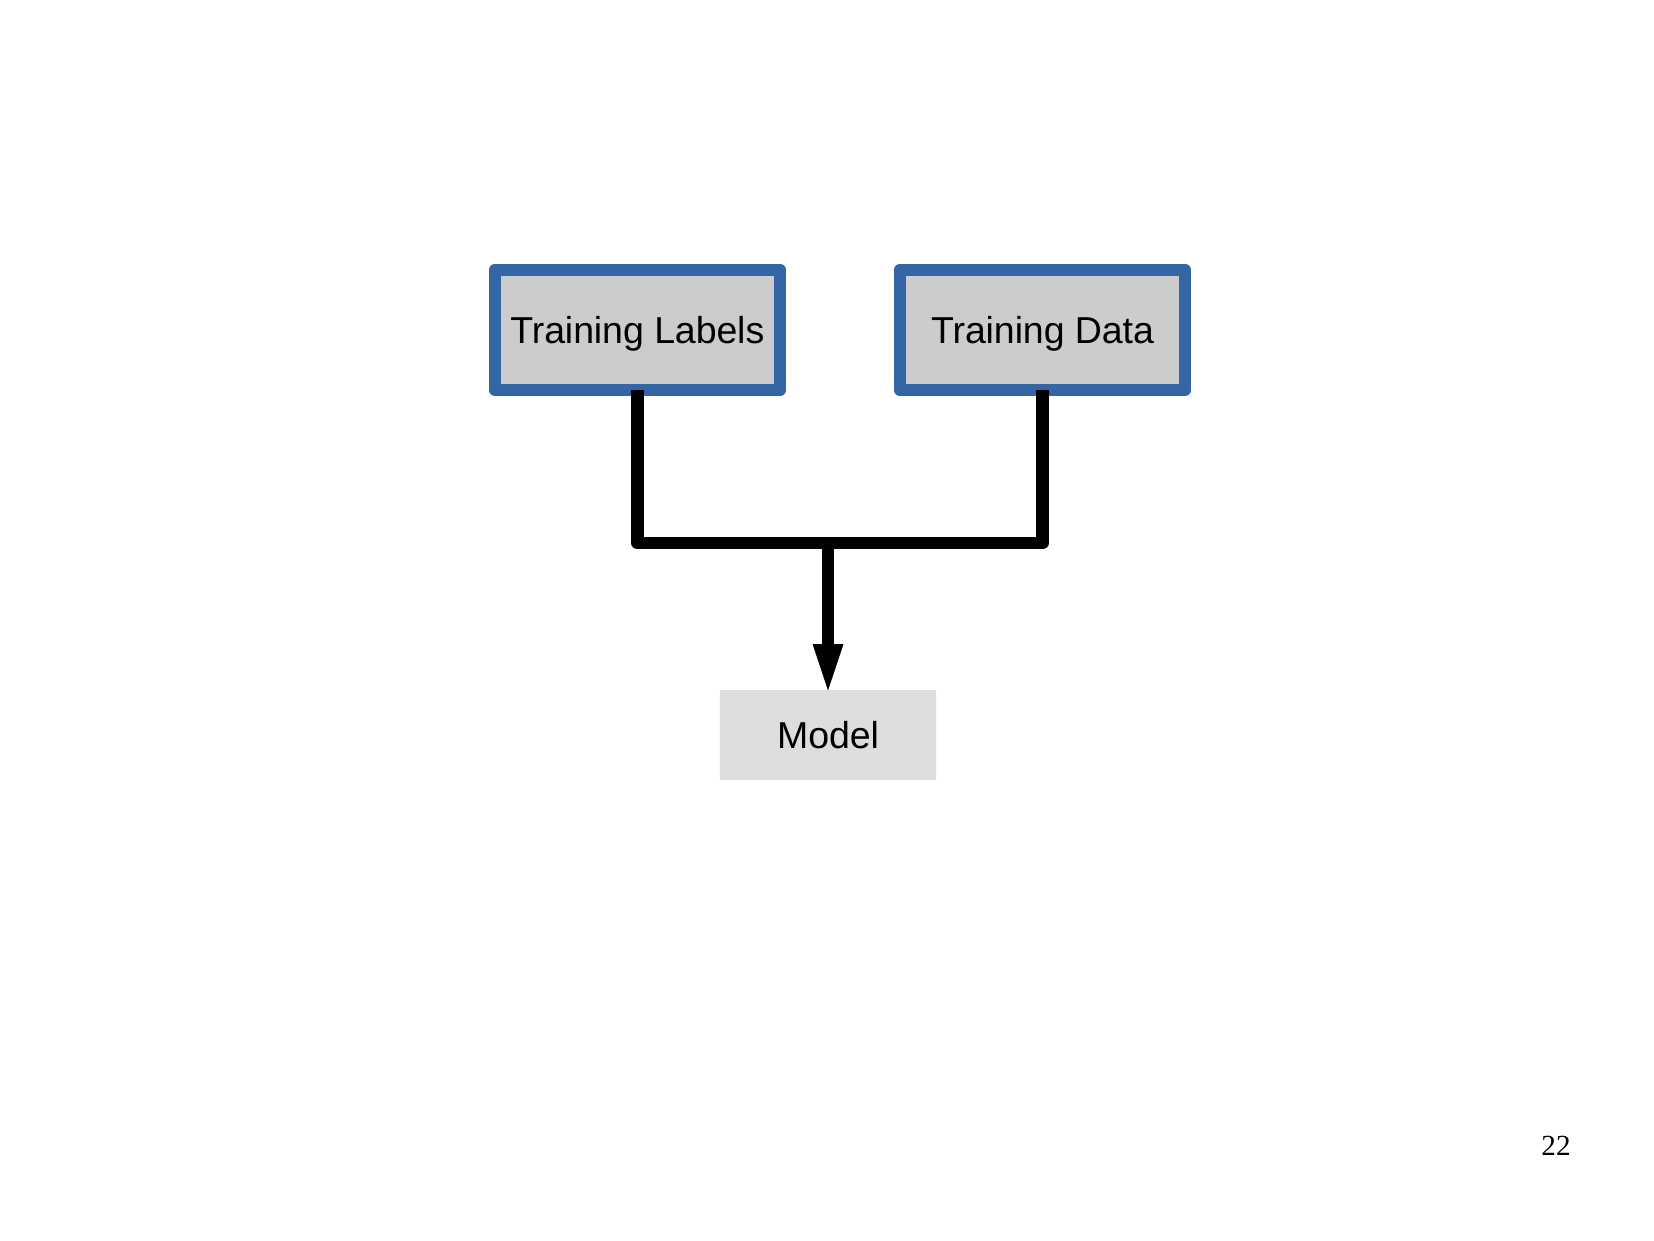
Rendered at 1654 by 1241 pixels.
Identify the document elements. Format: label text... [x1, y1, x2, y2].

text_box Training Data [900, 270, 1186, 391]
text_box Training Labels [495, 270, 781, 391]
text_box Model [719, 690, 937, 781]
